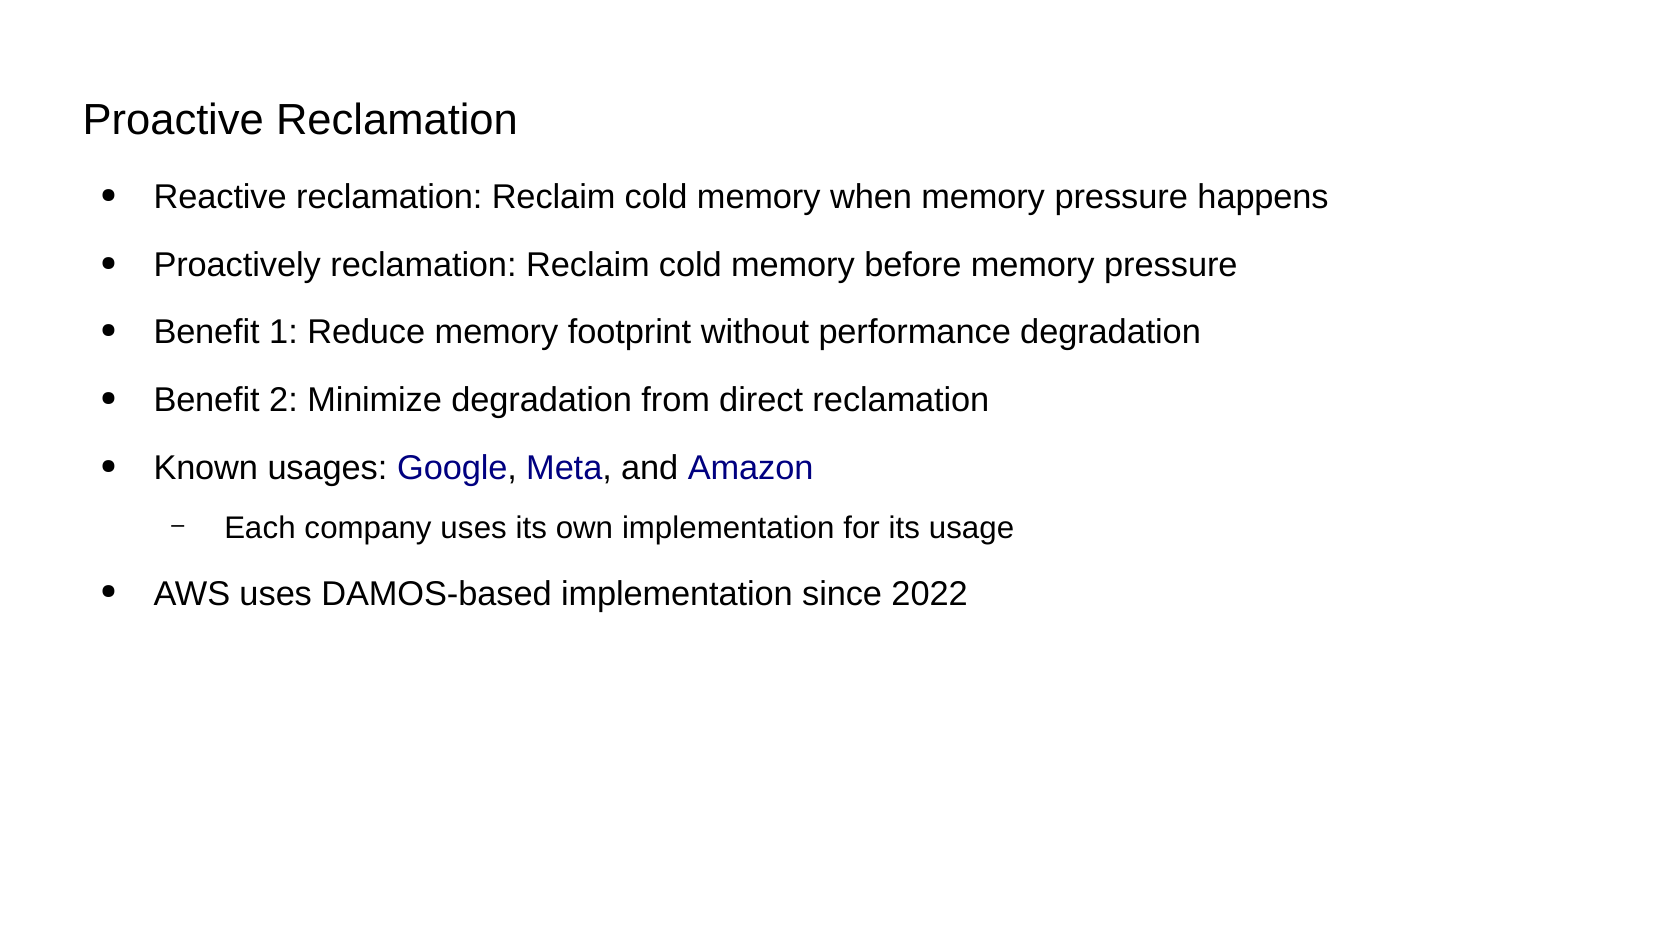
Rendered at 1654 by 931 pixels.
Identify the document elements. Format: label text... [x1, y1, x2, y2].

title Proactive Reclamation [82, 81, 1571, 157]
list Reactive reclamation: Reclaim cold memory when memory pressure happens Proactively reclamation: Reclaim cold memory before memory pressure Benefit 1: Reduce memory footprint without performance degradation Benefit 2: Minimize degradation from direct reclamation Known usages: Google, Meta, and Amazon Each company uses its own implementation for its usage AWS uses DAMOS-based implementation since 2022 [82, 177, 1571, 833]
